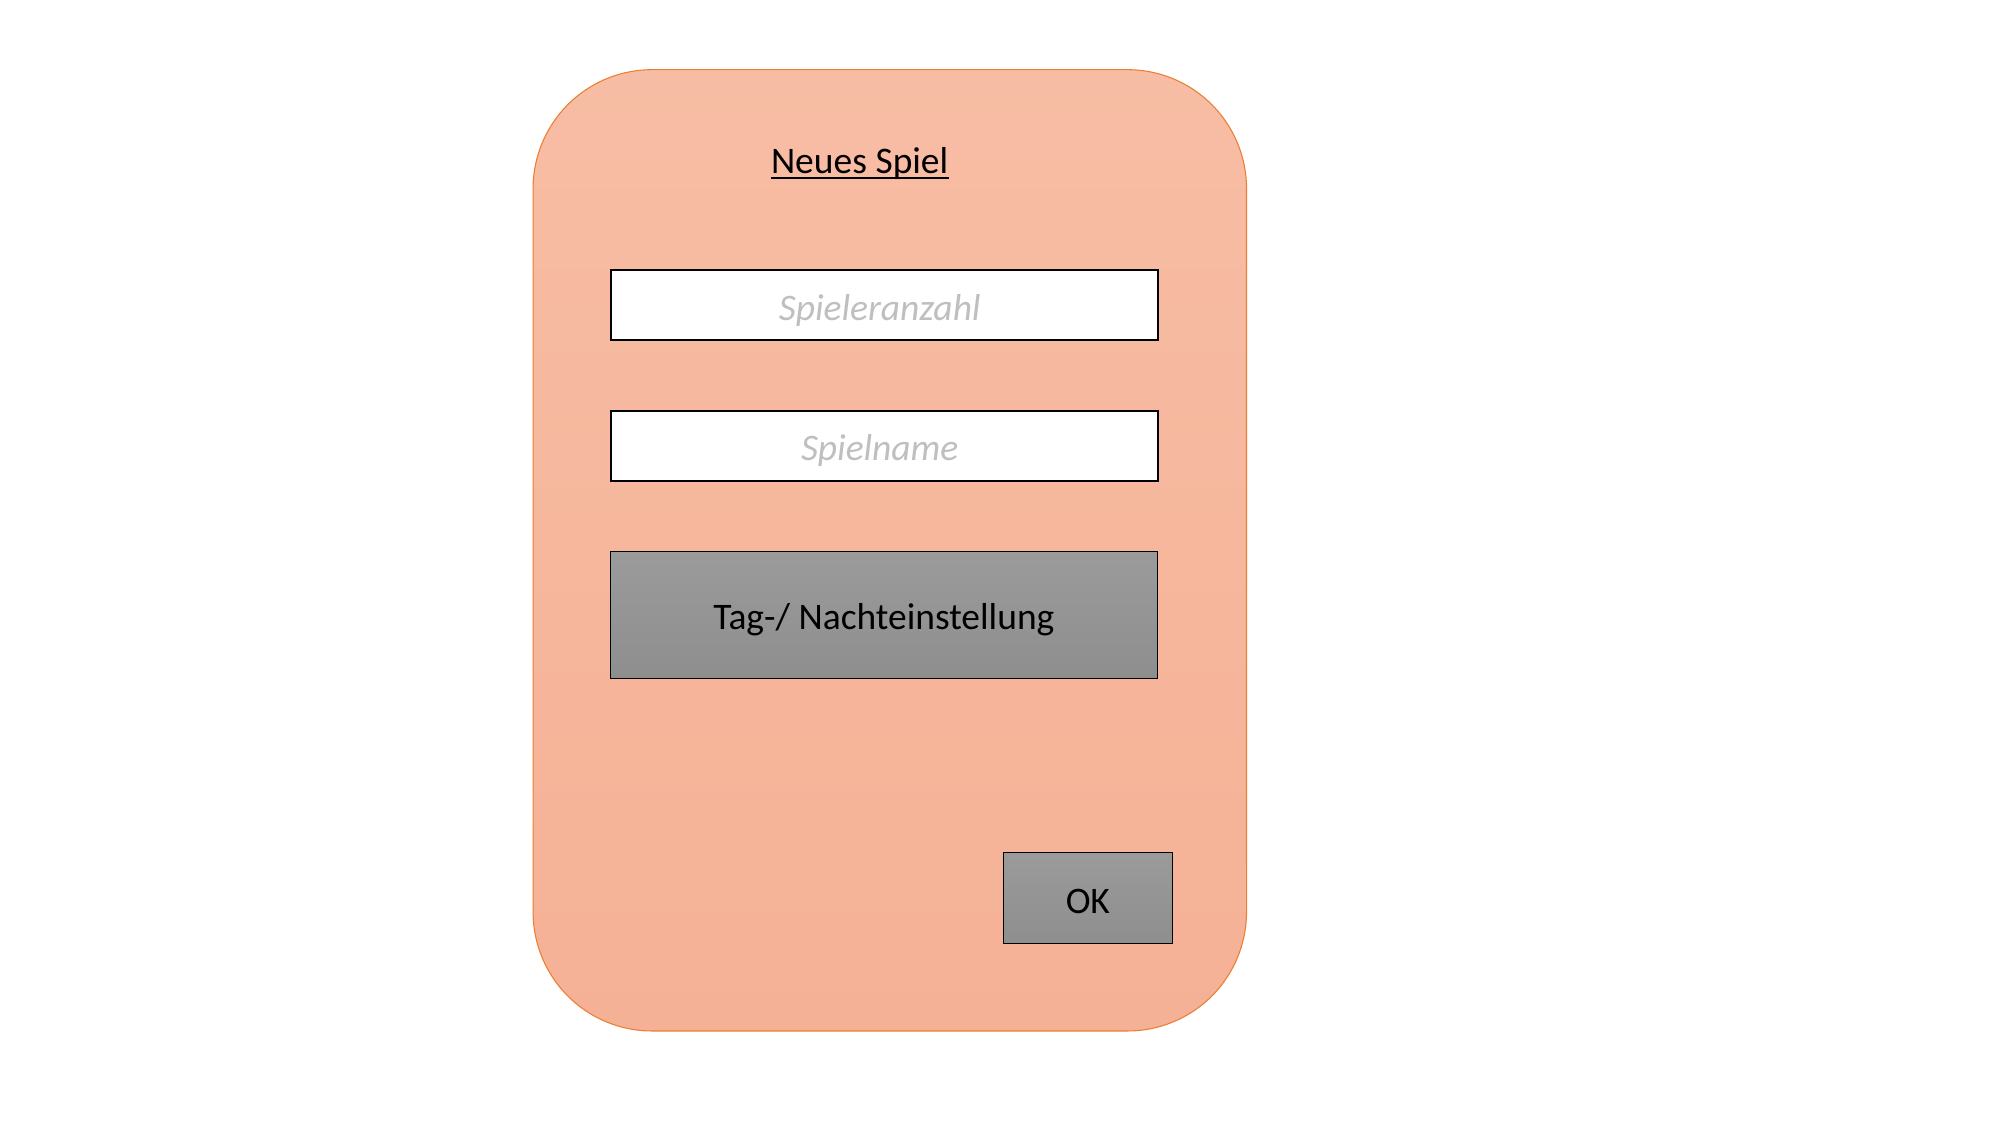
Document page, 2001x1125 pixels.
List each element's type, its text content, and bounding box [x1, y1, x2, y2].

text_box Spielname [611, 411, 1158, 481]
text_box Spieleranzahl [611, 270, 1158, 340]
text_box [533, 69, 1247, 1031]
text_box Neues Spiel [657, 128, 1063, 189]
text_box OK [1004, 853, 1173, 944]
text_box Tag-/ Nachteinstellung [611, 551, 1158, 678]
